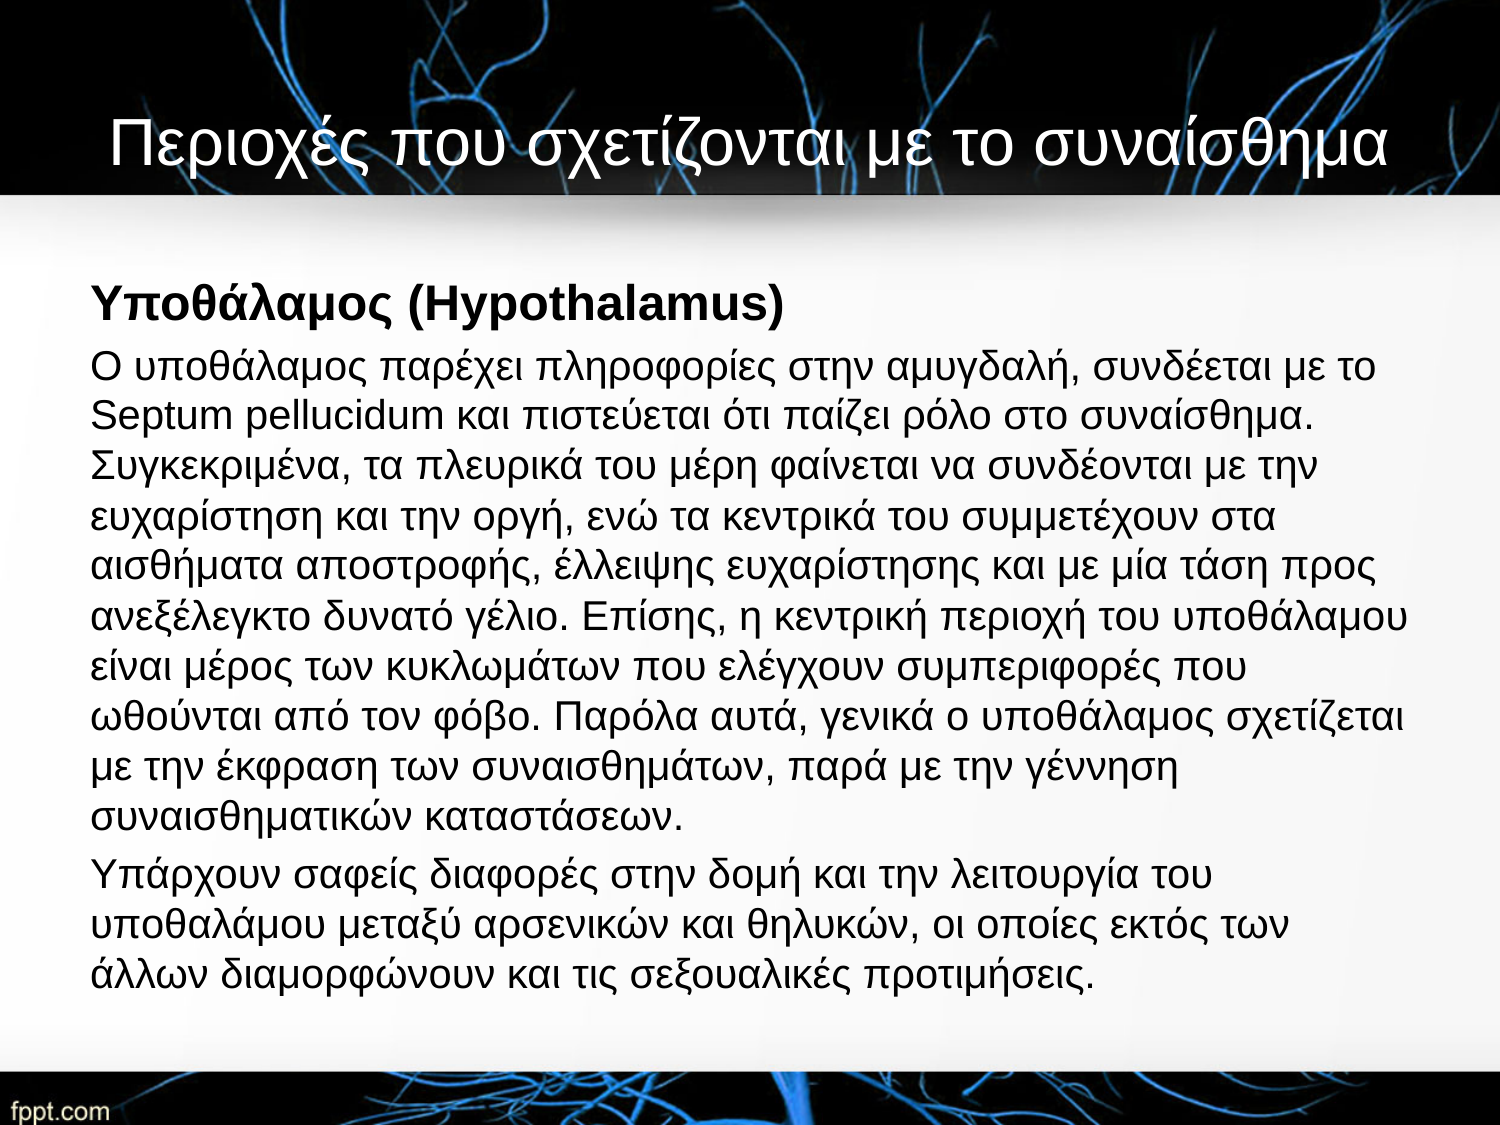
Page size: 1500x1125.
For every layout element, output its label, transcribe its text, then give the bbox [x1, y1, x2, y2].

title Περιοχές που σχετίζονται με το συναίσθημα [75, 45, 1425, 233]
list Υποθάλαμος (Hypothalamus) Ο υποθάλαμος παρέχει πληροφορίες στην αμυγδαλή, συνδέεται με το Septum pellucidum και πιστεύεται ότι παίζει ρόλο στο συναίσθημα. Συγκεκριμένα, τα πλευρικά του μέρη φαίνεται να συνδέονται με την ευχαρίστηση και την οργή, ενώ τα κεντρικά του συμμετέχουν στα αισθήματα αποστροφής, έλλειψης ευχαρίστησης και με μία τάση προς ανεξέλεγκτο δυνατό γέλιο. Επίσης, η κεντρική περιοχή του υποθάλαμου είναι μέρος των κυκλωμάτων που ελέγχουν συμπεριφορές που ωθούνται από τον φόβο. Παρόλα αυτά, γενικά ο υποθάλαμος σχετίζεται με την έκφραση των συναισθημάτων, παρά με την γέννηση συναισθηματικών καταστάσεων. Υπάρχουν σαφείς διαφορές στην δομή και την λειτουργία του υποθαλάμου μεταξύ αρσενικών και θηλυκών, οι οποίες εκτός των άλλων διαμορφώνουν και τις σεξουαλικές προτιμήσεις. [75, 262, 1425, 1005]
picture [0, 0, 1500, 1125]
